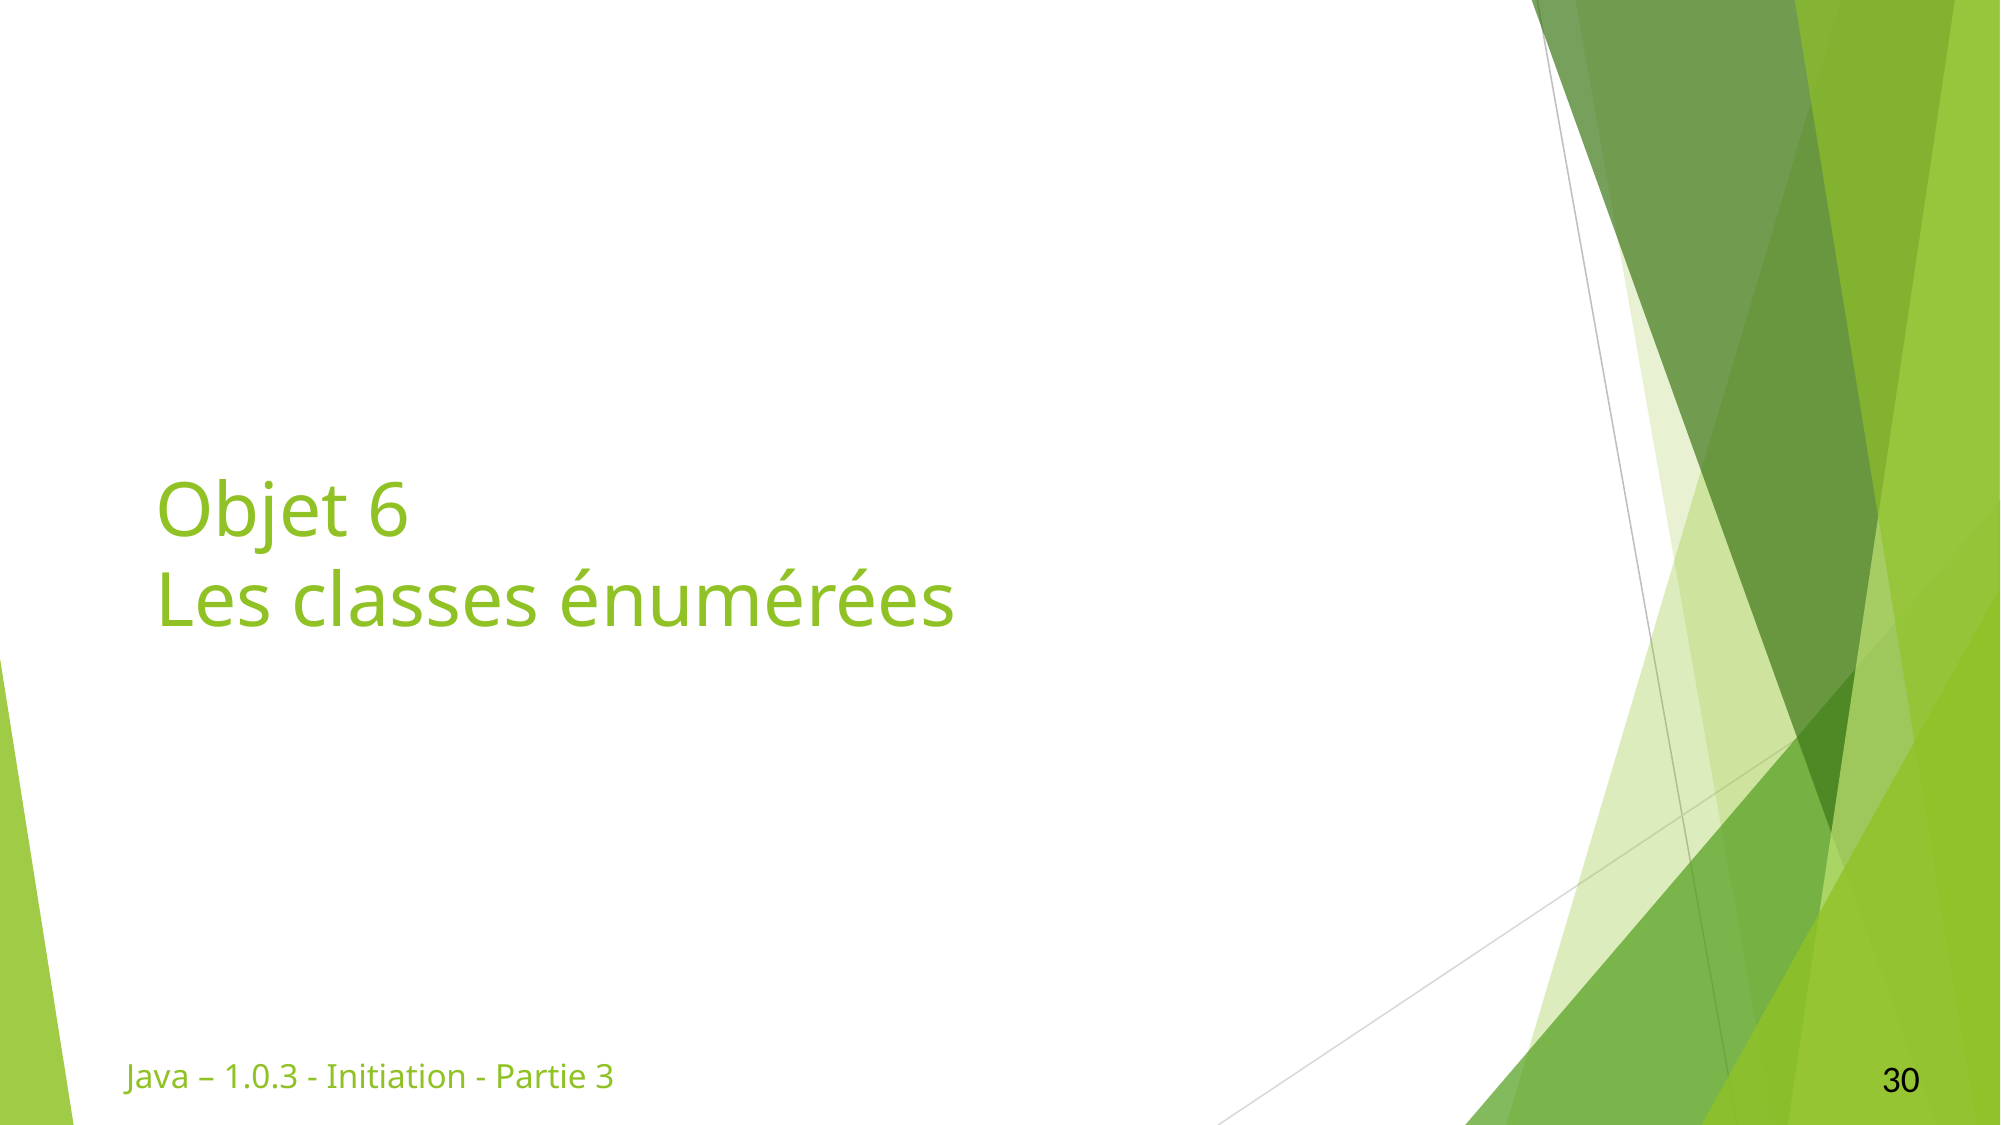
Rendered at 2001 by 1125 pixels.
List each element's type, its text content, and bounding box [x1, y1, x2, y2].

text_box Java – 1.0.3 - Initiation - Partie 3 [111, 1047, 1094, 1109]
title Objet 6 Les classes énumérées [140, 454, 1551, 804]
text_box [1866, 1047, 1979, 1108]
